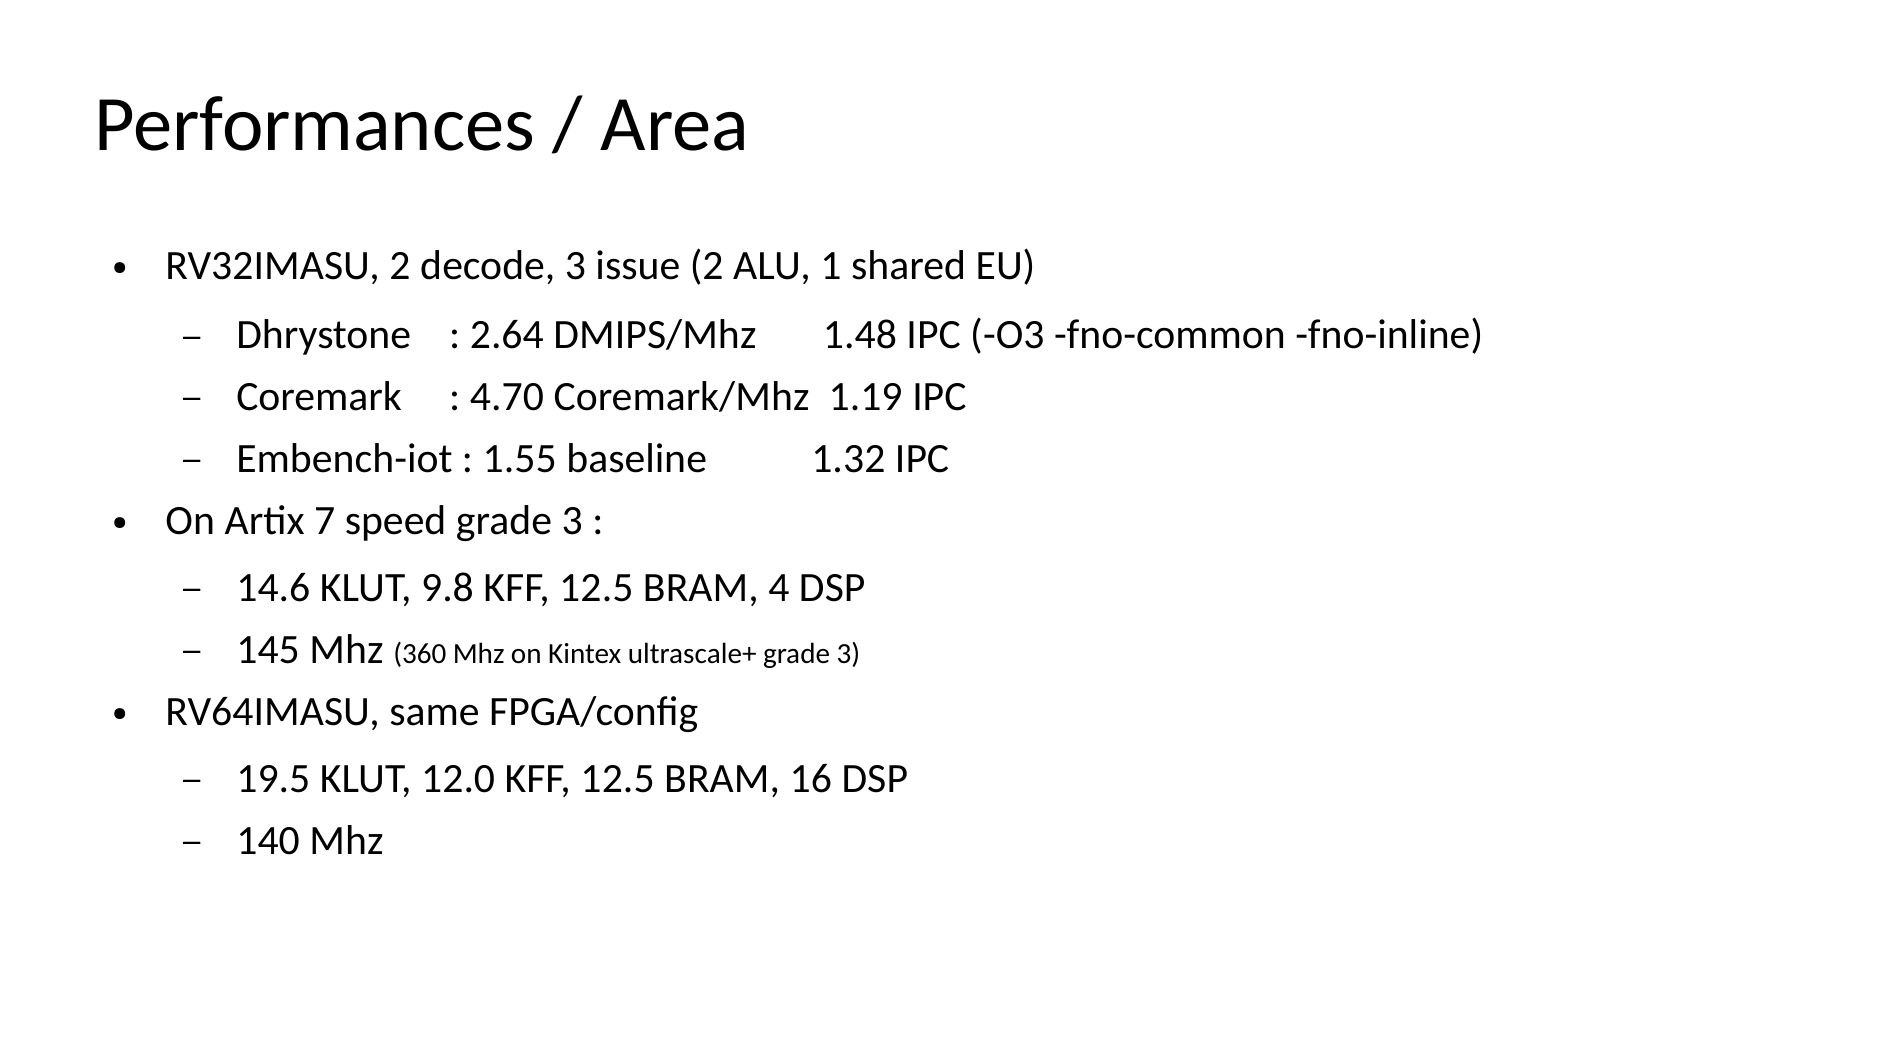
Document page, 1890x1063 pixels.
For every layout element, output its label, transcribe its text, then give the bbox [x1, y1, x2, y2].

list RV32IMASU, 2 decode, 3 issue (2 ALU, 1 shared EU) Dhrystone : 2.64 DMIPS/Mhz 1.48 IPC (-O3 -fno-common -fno-inline) Coremark : 4.70 Coremark/Mhz 1.19 IPC Embench-iot : 1.55 baseline 1.32 IPC On Artix 7 speed grade 3 : 14.6 KLUT, 9.8 KFF, 12.5 BRAM, 4 DSP 145 Mhz (360 Mhz on Kintex ultrascale+ grade 3) RV64IMASU, same FPGA/config 19.5 KLUT, 12.0 KFF, 12.5 BRAM, 16 DSP 140 Mhz [94, 248, 1878, 1063]
title Performances / Area [94, 42, 1796, 220]
